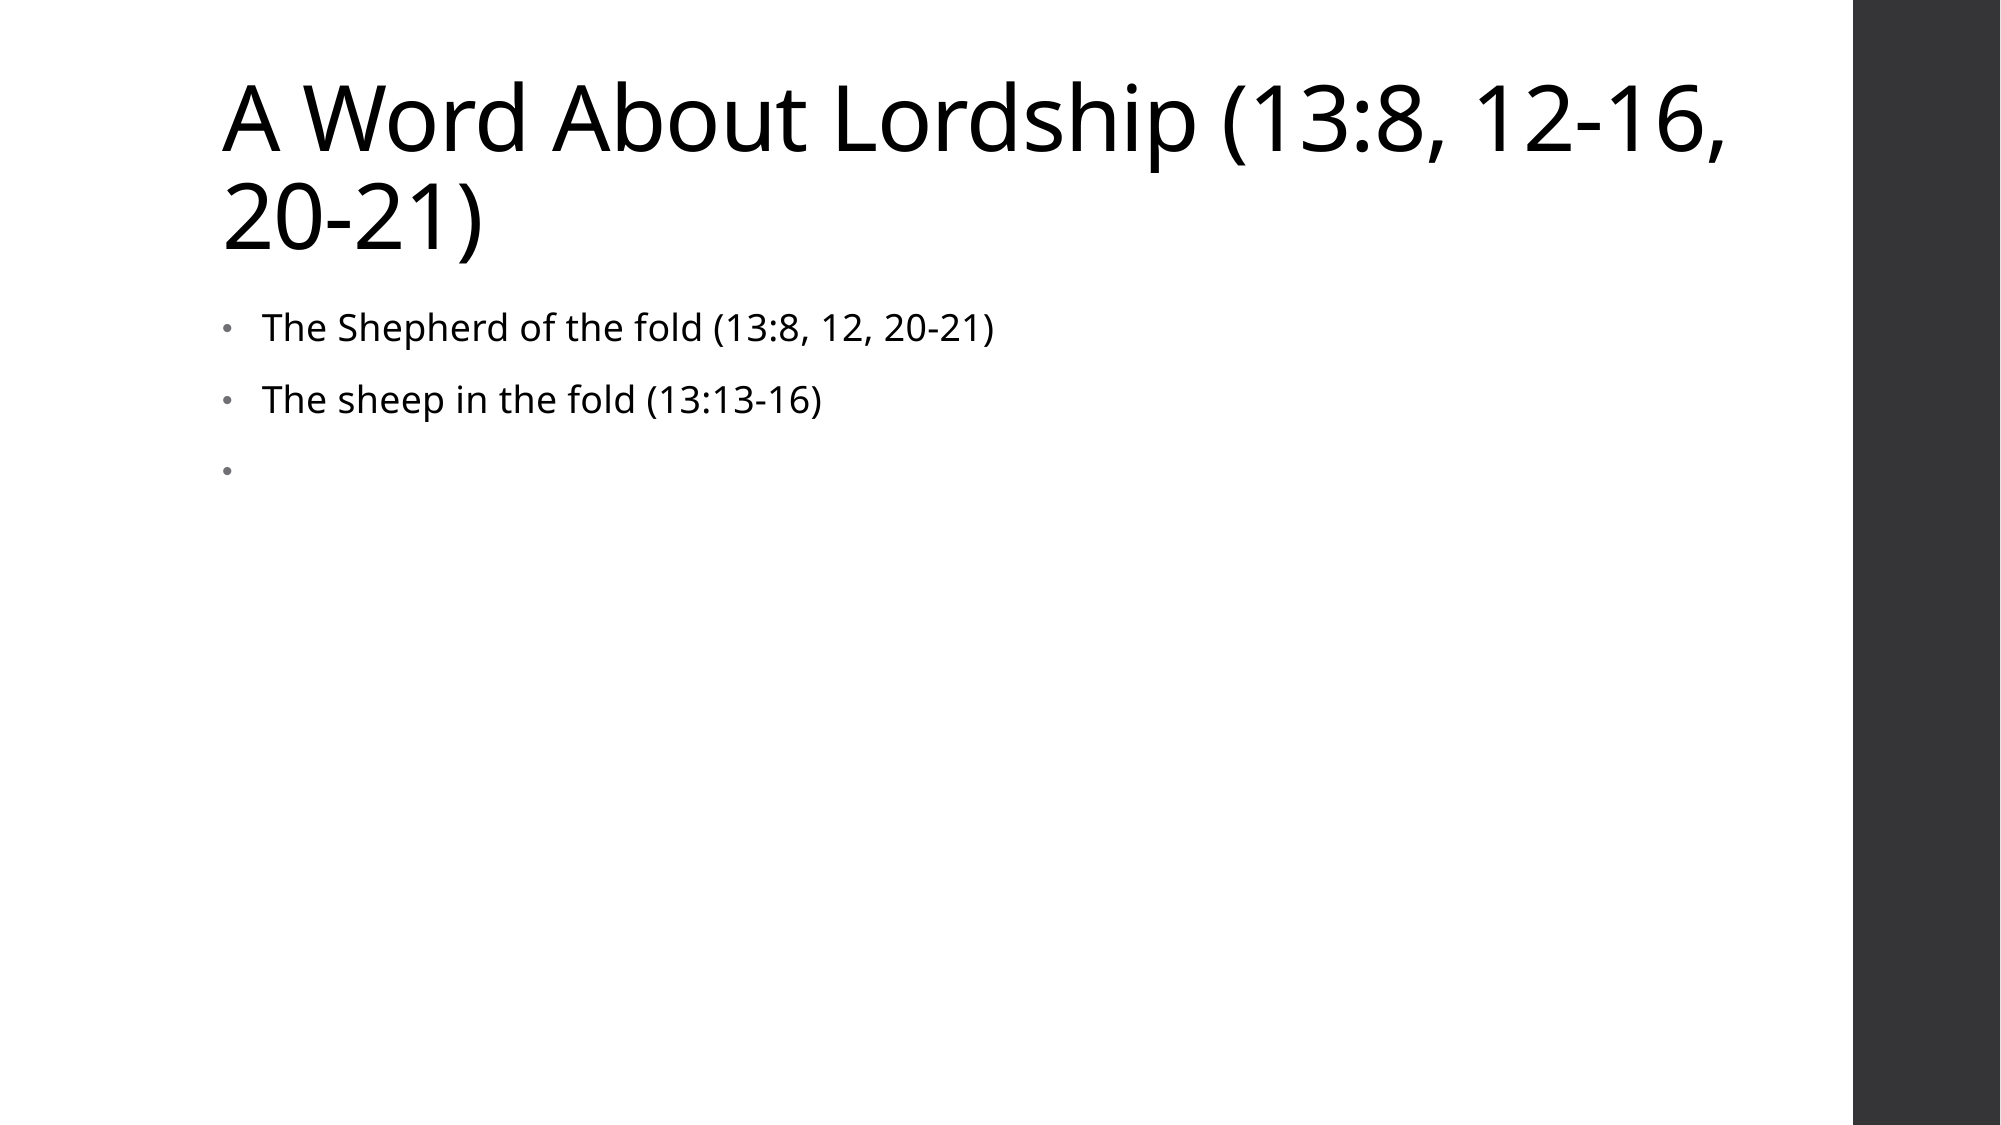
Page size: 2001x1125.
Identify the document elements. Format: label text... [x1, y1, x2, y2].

title A Word About Lordship (13:8, 12-16, 20-21) [206, 60, 1797, 278]
list The Shepherd of the fold (13:8, 12, 20-21) The sheep in the fold (13:13-16) [206, 299, 1617, 1014]
